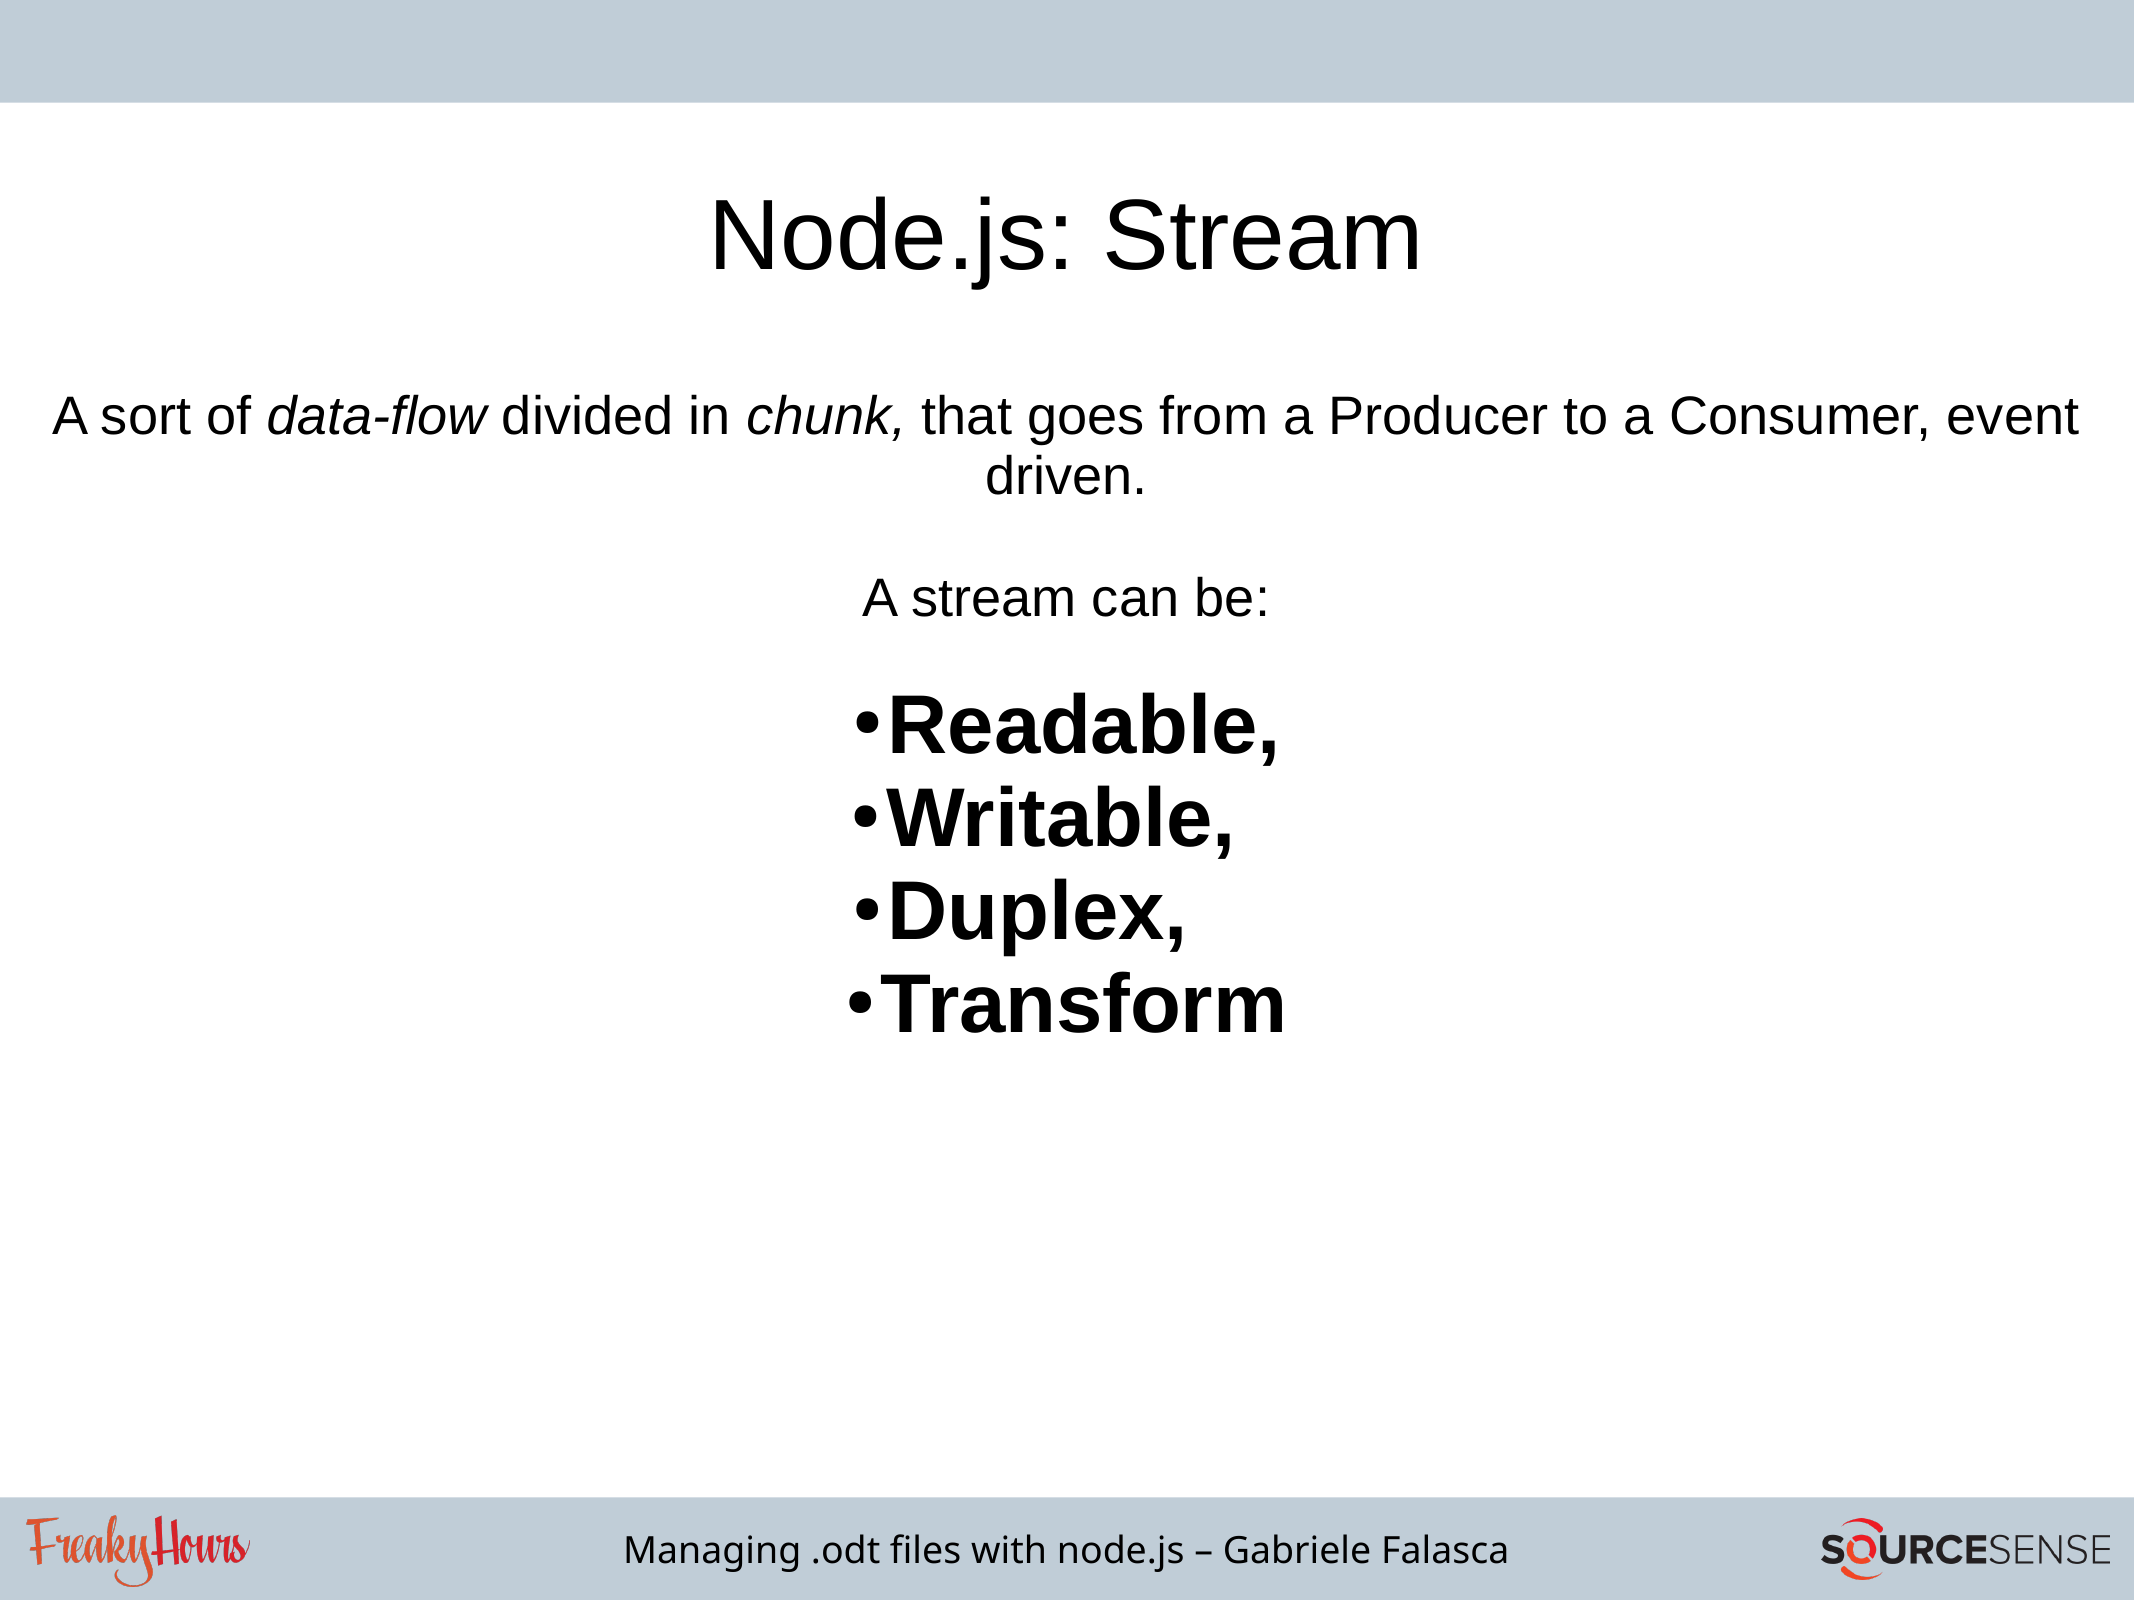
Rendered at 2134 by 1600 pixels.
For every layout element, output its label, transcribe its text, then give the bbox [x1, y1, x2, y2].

title Managing .odt files with node.js – Gabriele Falasca [333, 1497, 1800, 1600]
text_box Node.js: Stream [0, 171, 2134, 298]
text_box A sort of data-flow divided in chunk, that goes from a Producer to a Consumer, event driven. A stream can be: Readable, Writable, Duplex, Transform [0, 377, 2134, 1185]
picture [26, 1515, 250, 1587]
picture [1821, 1518, 2110, 1580]
